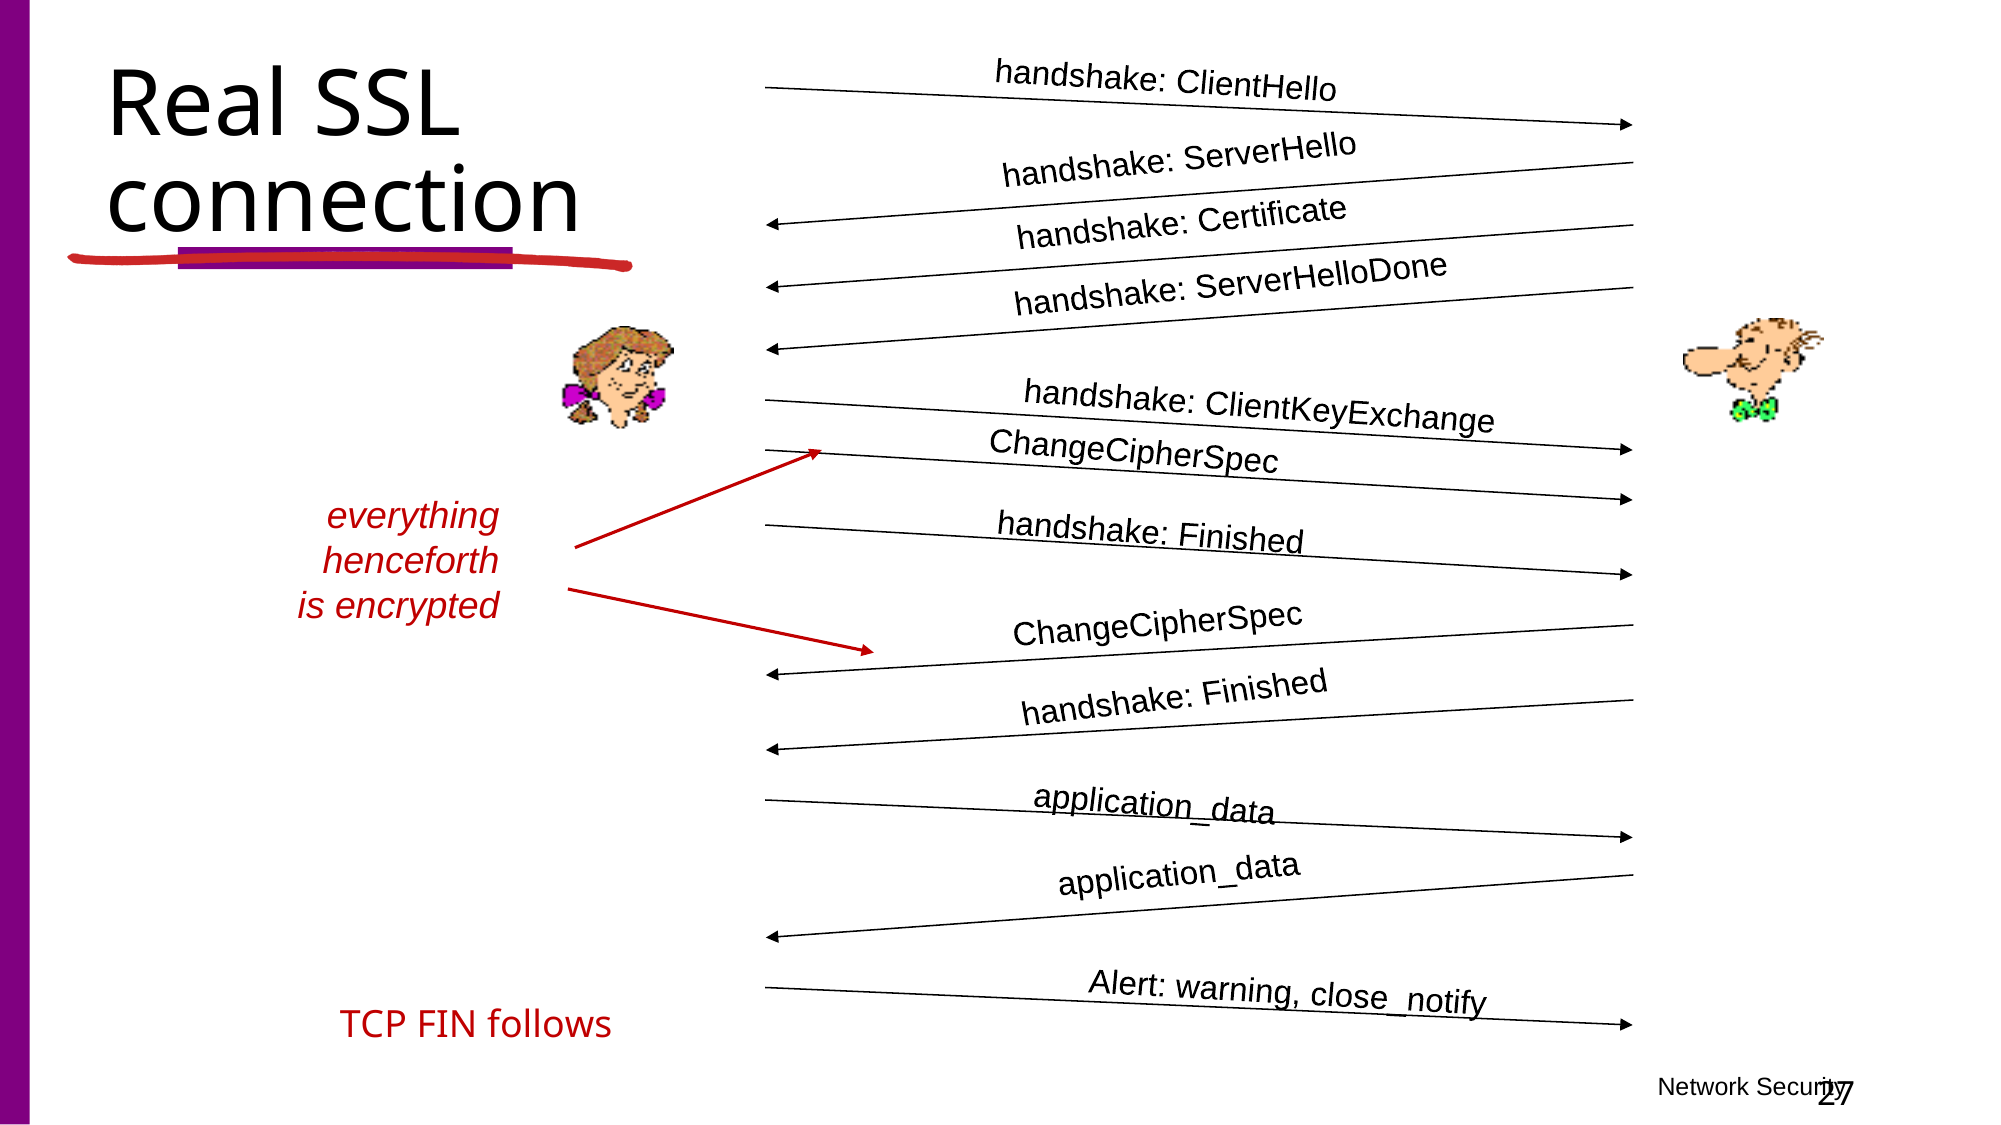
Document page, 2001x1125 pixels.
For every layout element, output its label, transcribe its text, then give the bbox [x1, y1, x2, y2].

text_box everything henceforth is encrypted [282, 483, 515, 635]
text_box handshake: ClientHello [977, 40, 1355, 115]
text_box handshake: ClientKeyExchange [1006, 360, 1514, 449]
text_box Network Security [1016, 1062, 1862, 1114]
text_box application_data [1038, 832, 1318, 911]
text_box handshake: Finished [979, 491, 1323, 570]
text_box handshake: Finished [1001, 648, 1347, 742]
picture [64, 246, 639, 278]
text_box handshake: ServerHello [983, 111, 1376, 203]
picture [558, 326, 674, 434]
text_box application_data [1015, 764, 1295, 837]
text_box TCP FIN follows [325, 992, 628, 1053]
picture [1683, 318, 1824, 427]
text_box ChangeCipherSpec [971, 409, 1298, 489]
title Real SSL connection [55, 60, 749, 248]
text_box ChangeCipherSpec [994, 582, 1321, 662]
text_box handshake: Certificate [997, 175, 1366, 265]
text_box Alert: warning, close_notify [1071, 950, 1505, 1030]
text_box handshake: ServerHelloDone [995, 232, 1467, 332]
